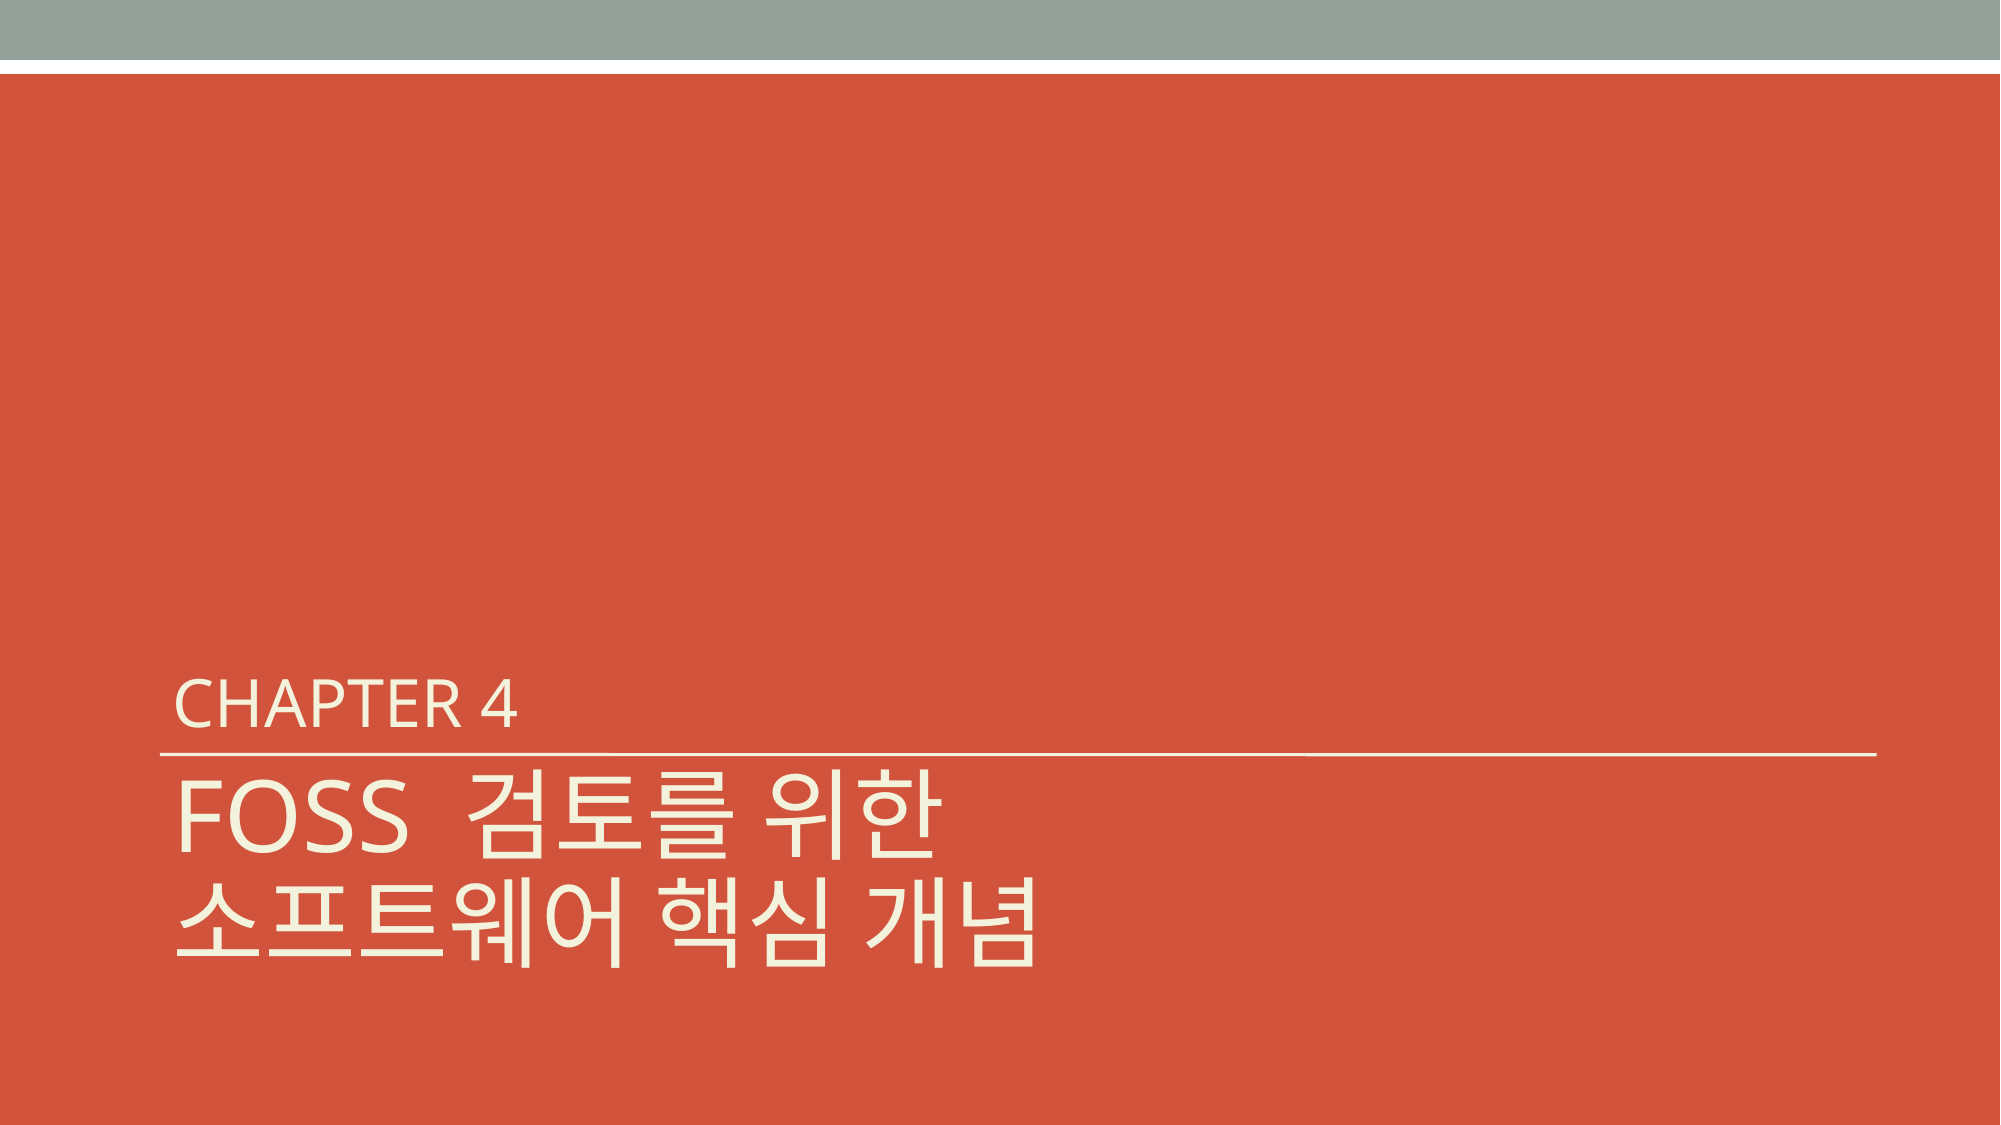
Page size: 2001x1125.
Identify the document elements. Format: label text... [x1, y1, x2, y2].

title CHAPTER 4 [157, 387, 1858, 749]
list FOSS 검토를 위한 소프트웨어 핵심 개념 [157, 758, 1858, 1006]
